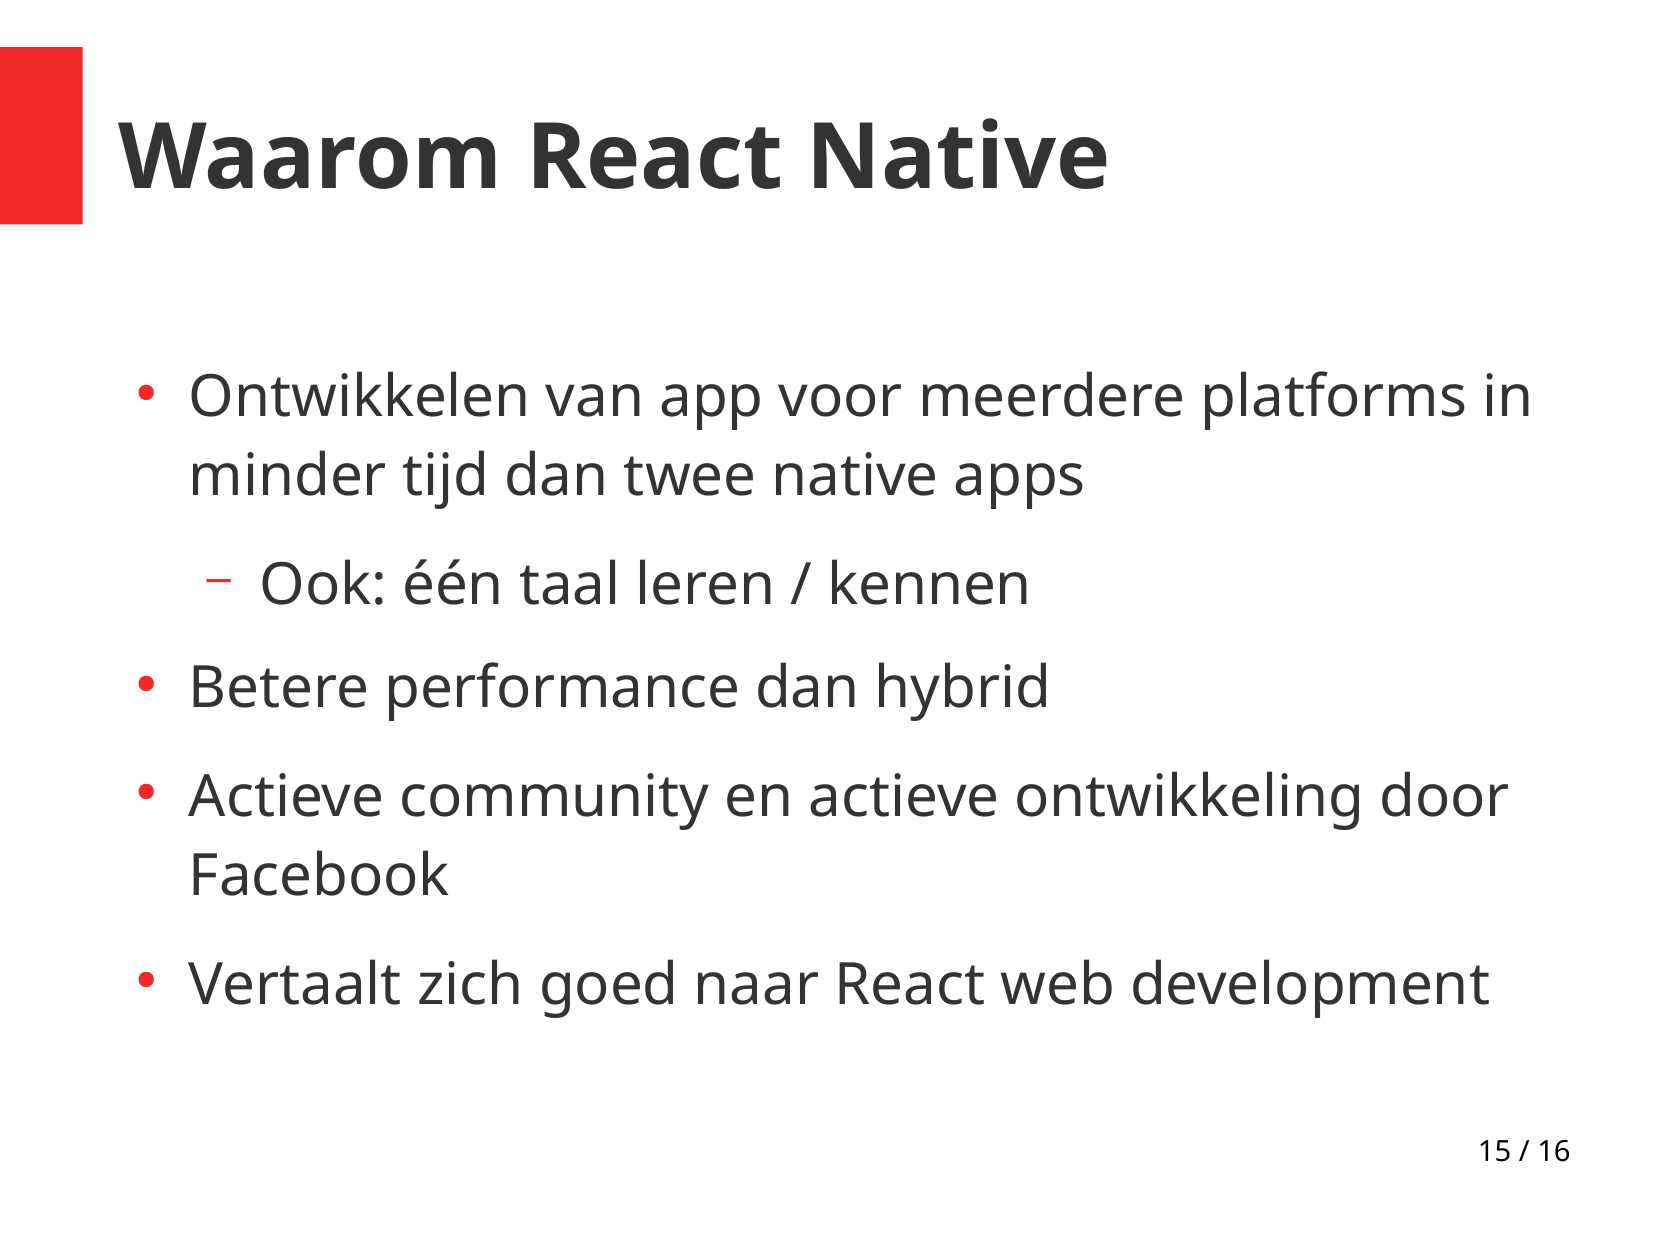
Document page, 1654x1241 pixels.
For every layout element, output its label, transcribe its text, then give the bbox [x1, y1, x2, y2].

title Waarom React Native [118, 49, 1571, 257]
list Ontwikkelen van app voor meerdere platforms in minder tijd dan twee native apps Ook: één taal leren / kennen Betere performance dan hybrid Actieve community en actieve ontwikkeling door Facebook Vertaalt zich goed naar React web development [118, 354, 1536, 1074]
